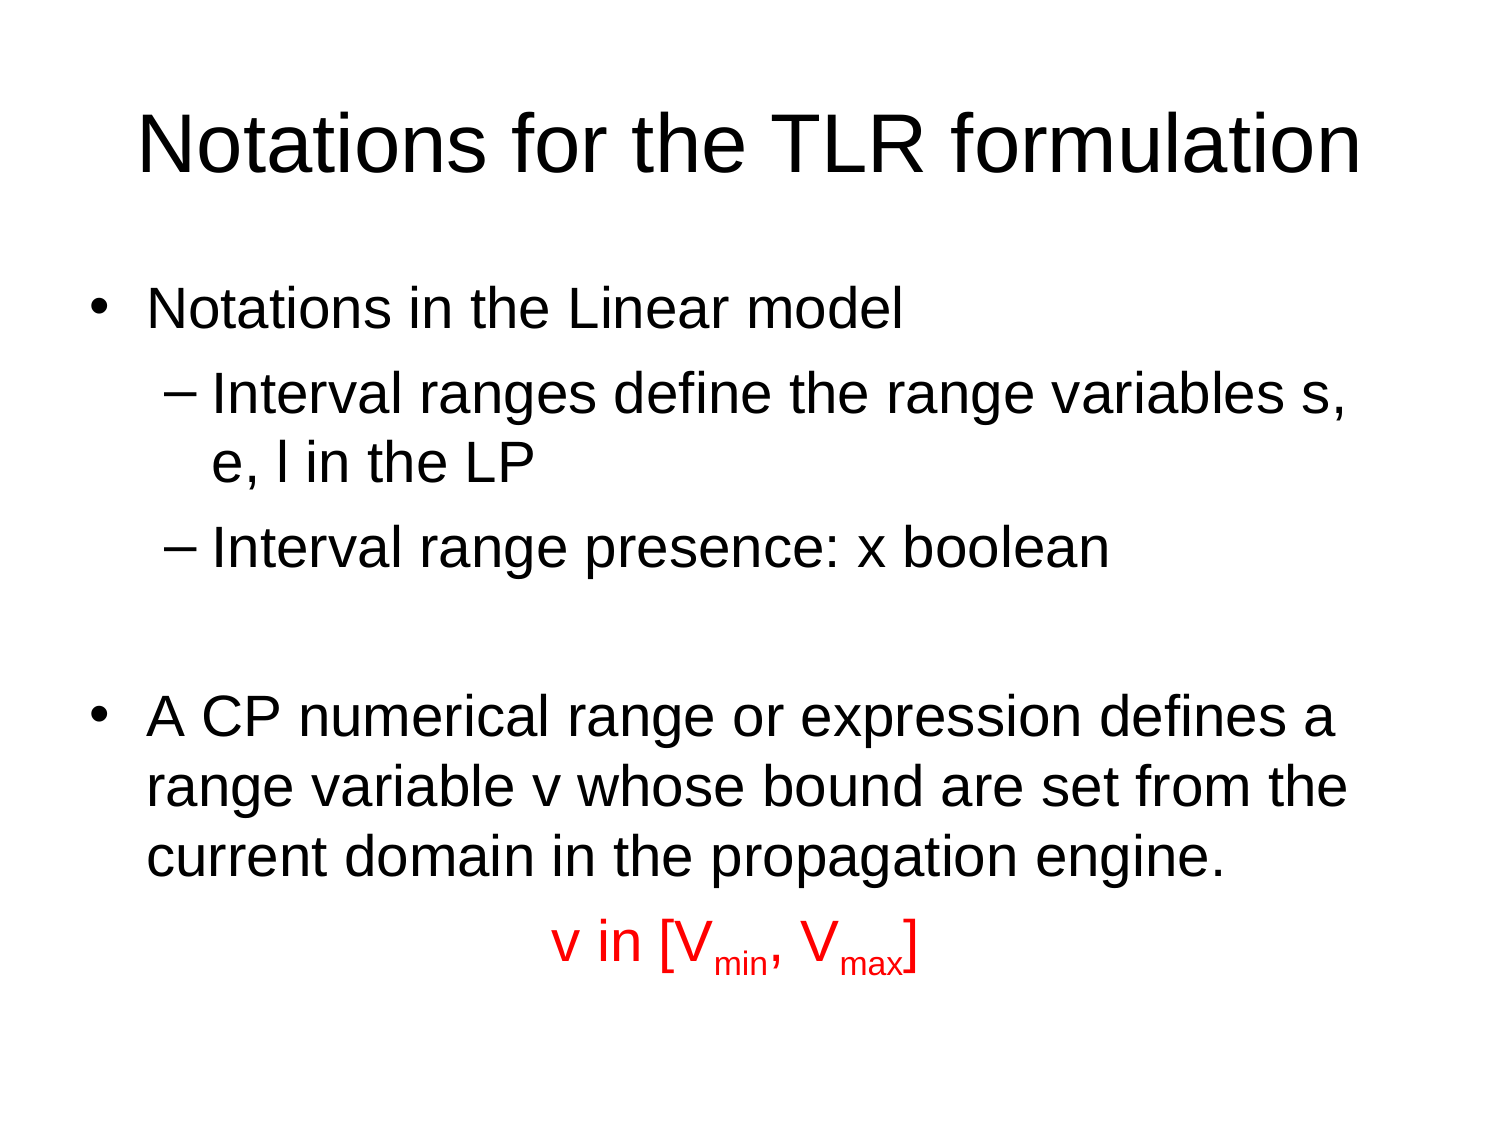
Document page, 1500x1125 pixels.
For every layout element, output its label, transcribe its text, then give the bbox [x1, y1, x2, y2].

title Notations for the TLR formulation [75, 45, 1426, 233]
list Notations in the Linear model Interval ranges define the range variables s, e, l in the LP Interval range presence: x boolean A CP numerical range or expression defines a range variable v whose bound are set from the current domain in the propagation engine. v in [Vmin, Vmax] [75, 262, 1413, 1005]
